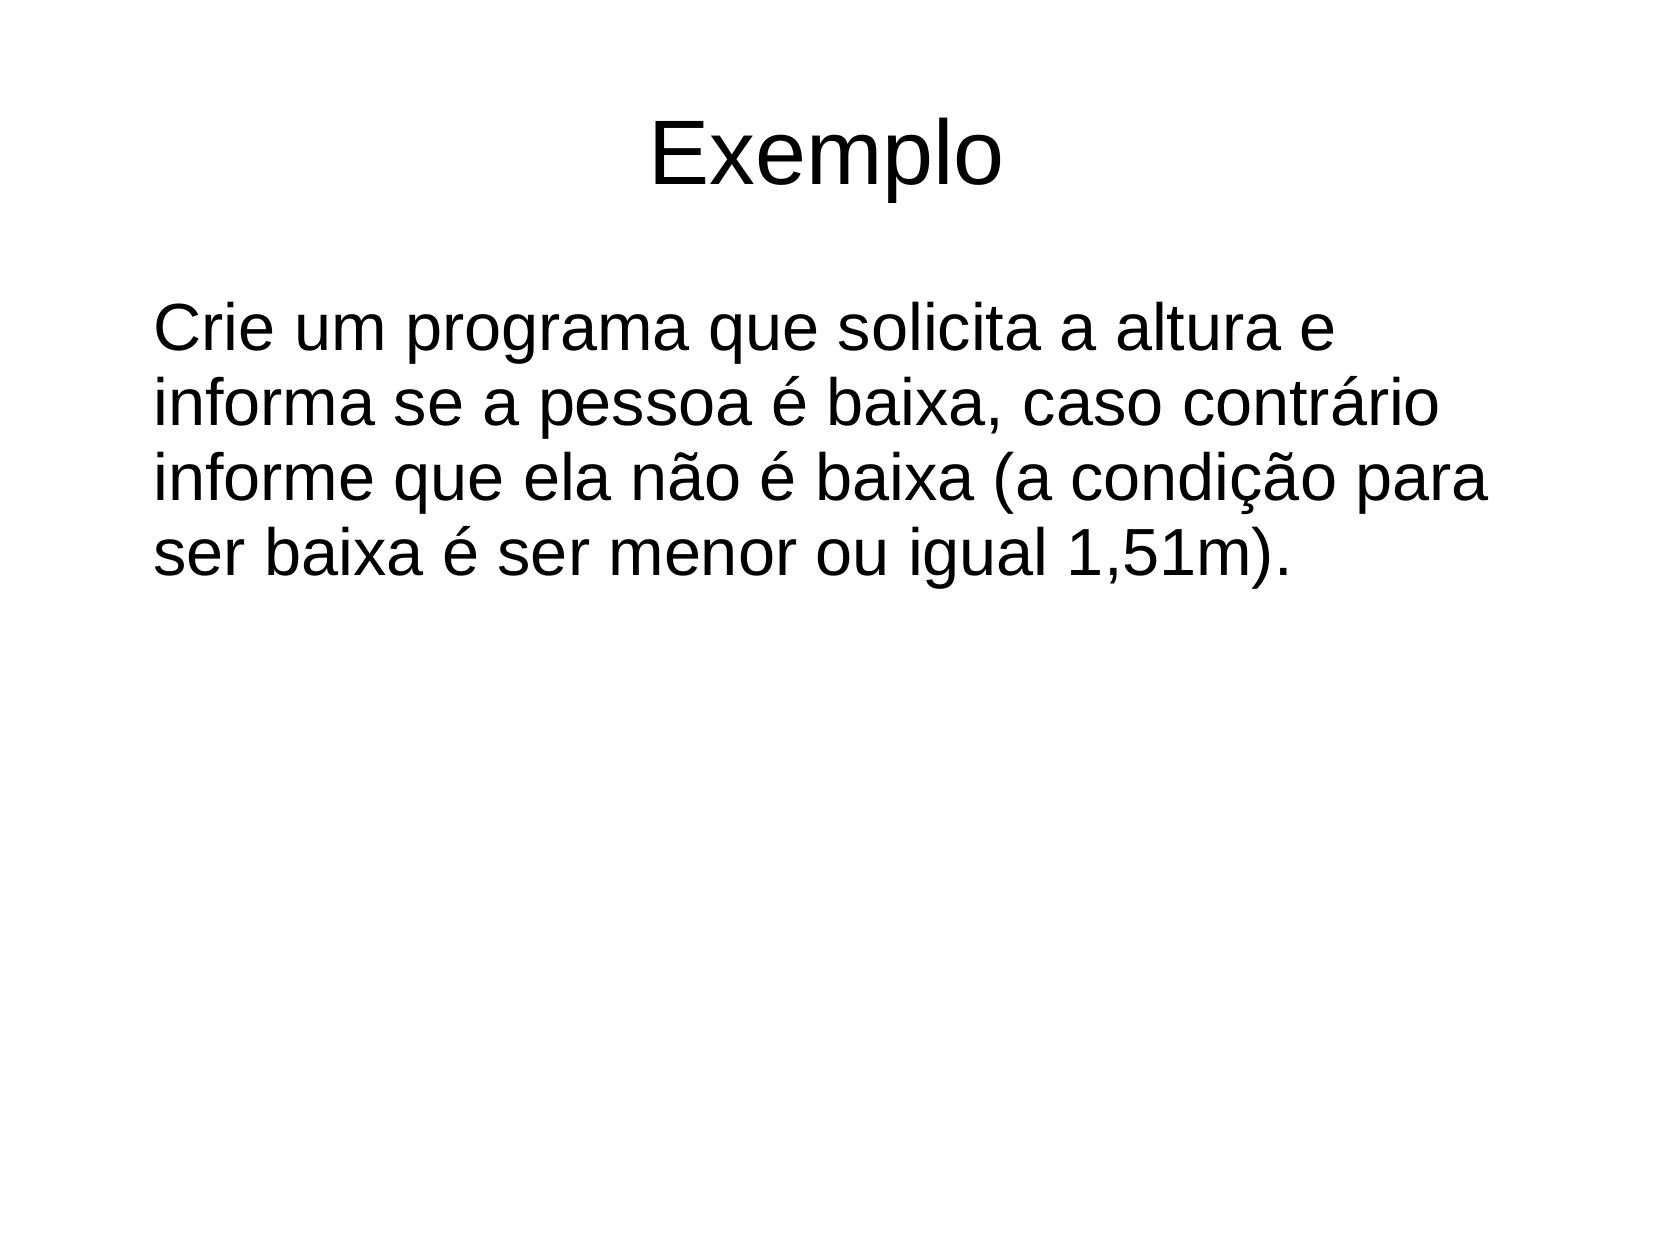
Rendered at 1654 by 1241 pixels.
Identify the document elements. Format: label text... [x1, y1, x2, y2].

title Exemplo [82, 49, 1571, 257]
list Crie um programa que solicita a altura e informa se a pessoa é baixa, caso contrário informe que ela não é baixa (a condição para ser baixa é ser menor ou igual 1,51m). [82, 290, 1571, 1109]
